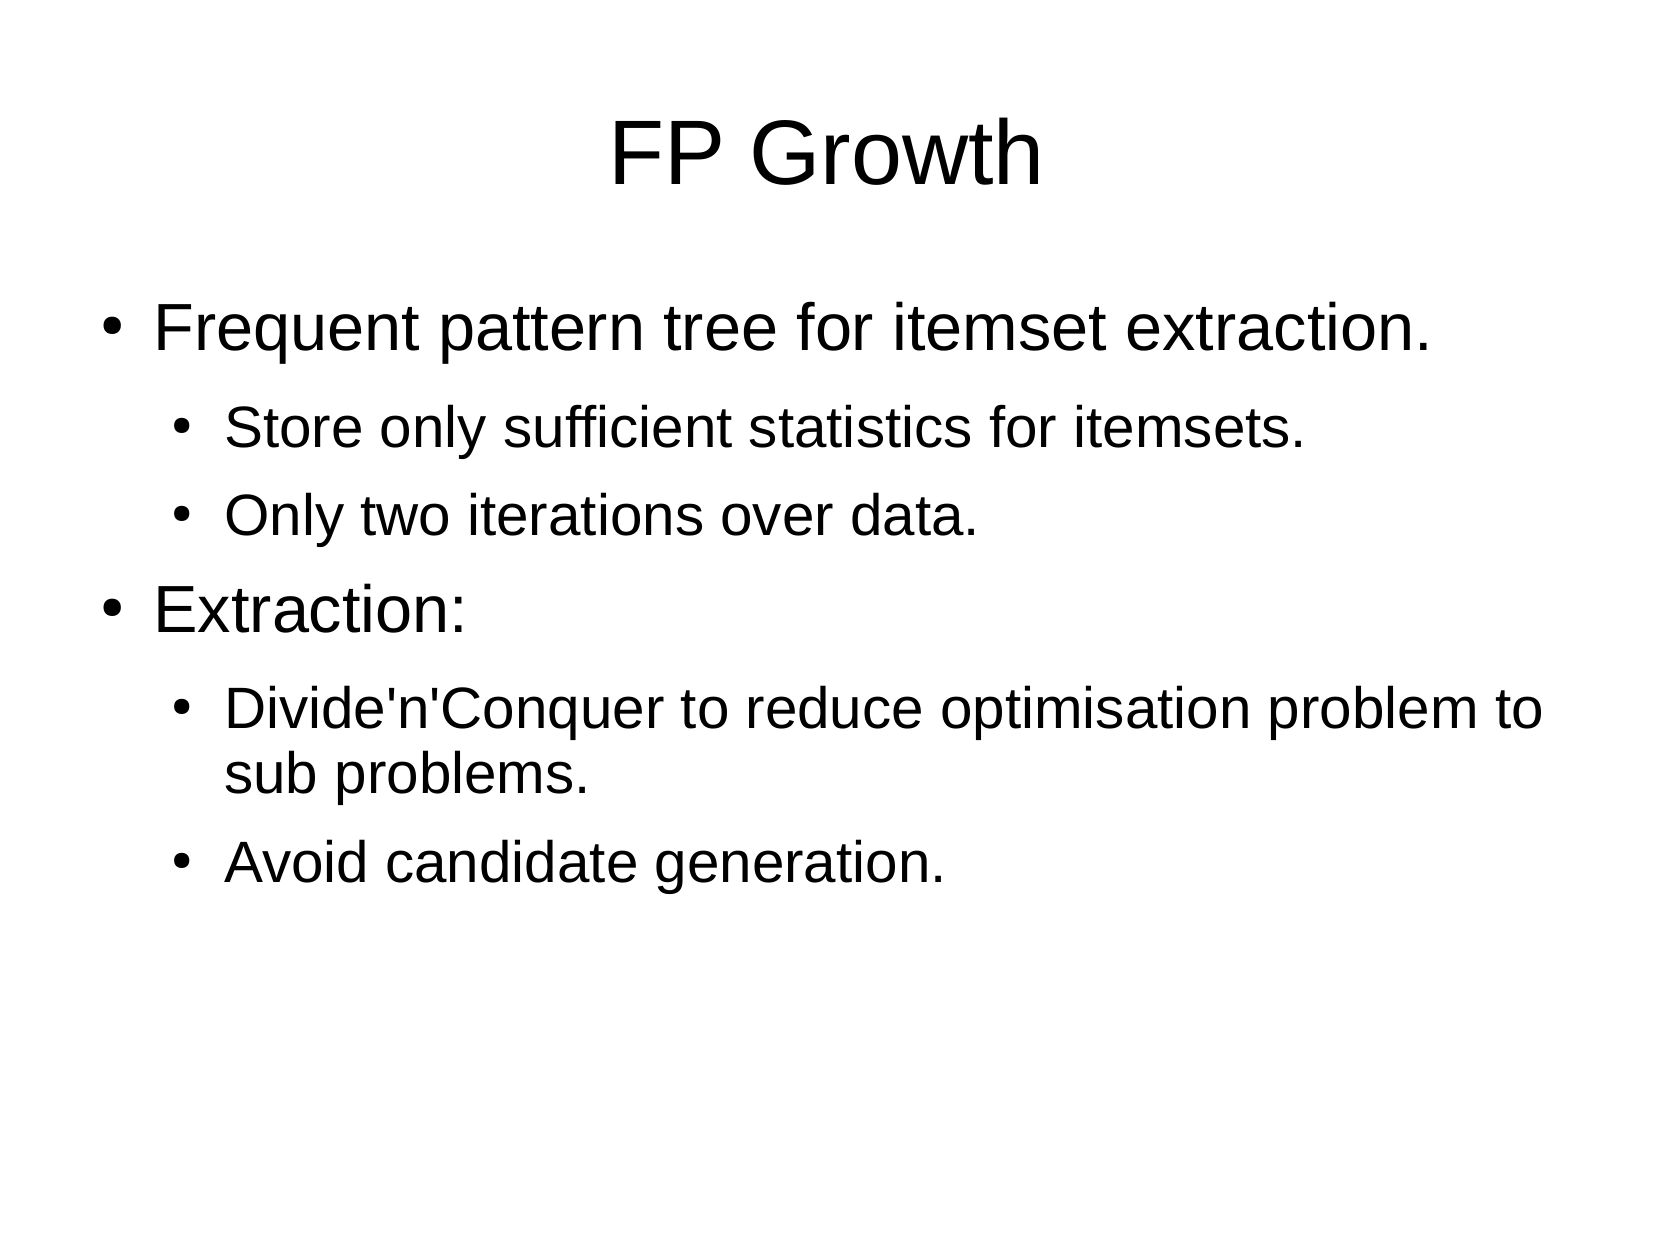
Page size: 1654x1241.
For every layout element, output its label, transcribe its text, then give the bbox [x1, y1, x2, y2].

list Frequent pattern tree for itemset extraction. Store only sufficient statistics for itemsets. Only two iterations over data. Extraction: Divide'n'Conquer to reduce optimisation problem to sub problems. Avoid candidate generation. [82, 290, 1571, 1109]
title FP Growth [82, 56, 1571, 250]
